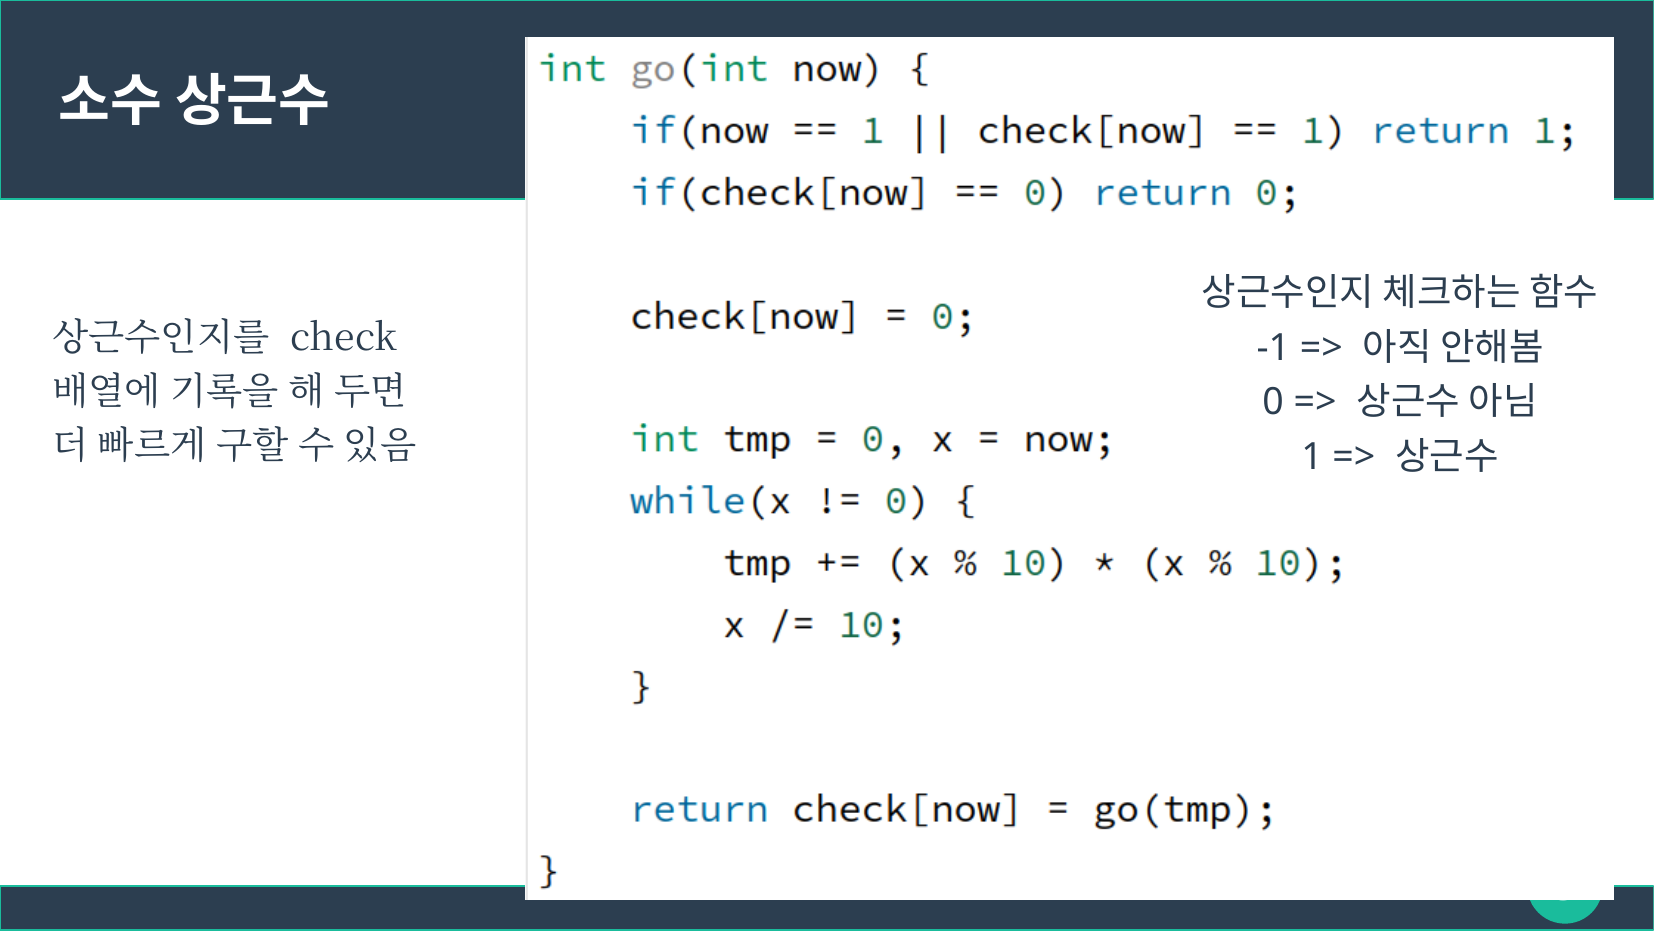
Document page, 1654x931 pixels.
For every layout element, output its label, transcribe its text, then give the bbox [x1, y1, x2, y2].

text_box 상근수인지를 check배열에 기록을 해 두면 더 빠르게 구할 수 있음 [37, 300, 451, 536]
picture [525, 37, 1614, 901]
text_box 상근수인지 체크하는 함수 -1 => 아직 안해봄 0 => 상근수 아님 1 => 상근수 [1187, 254, 1614, 488]
title 소수 상근수 [59, 37, 525, 156]
